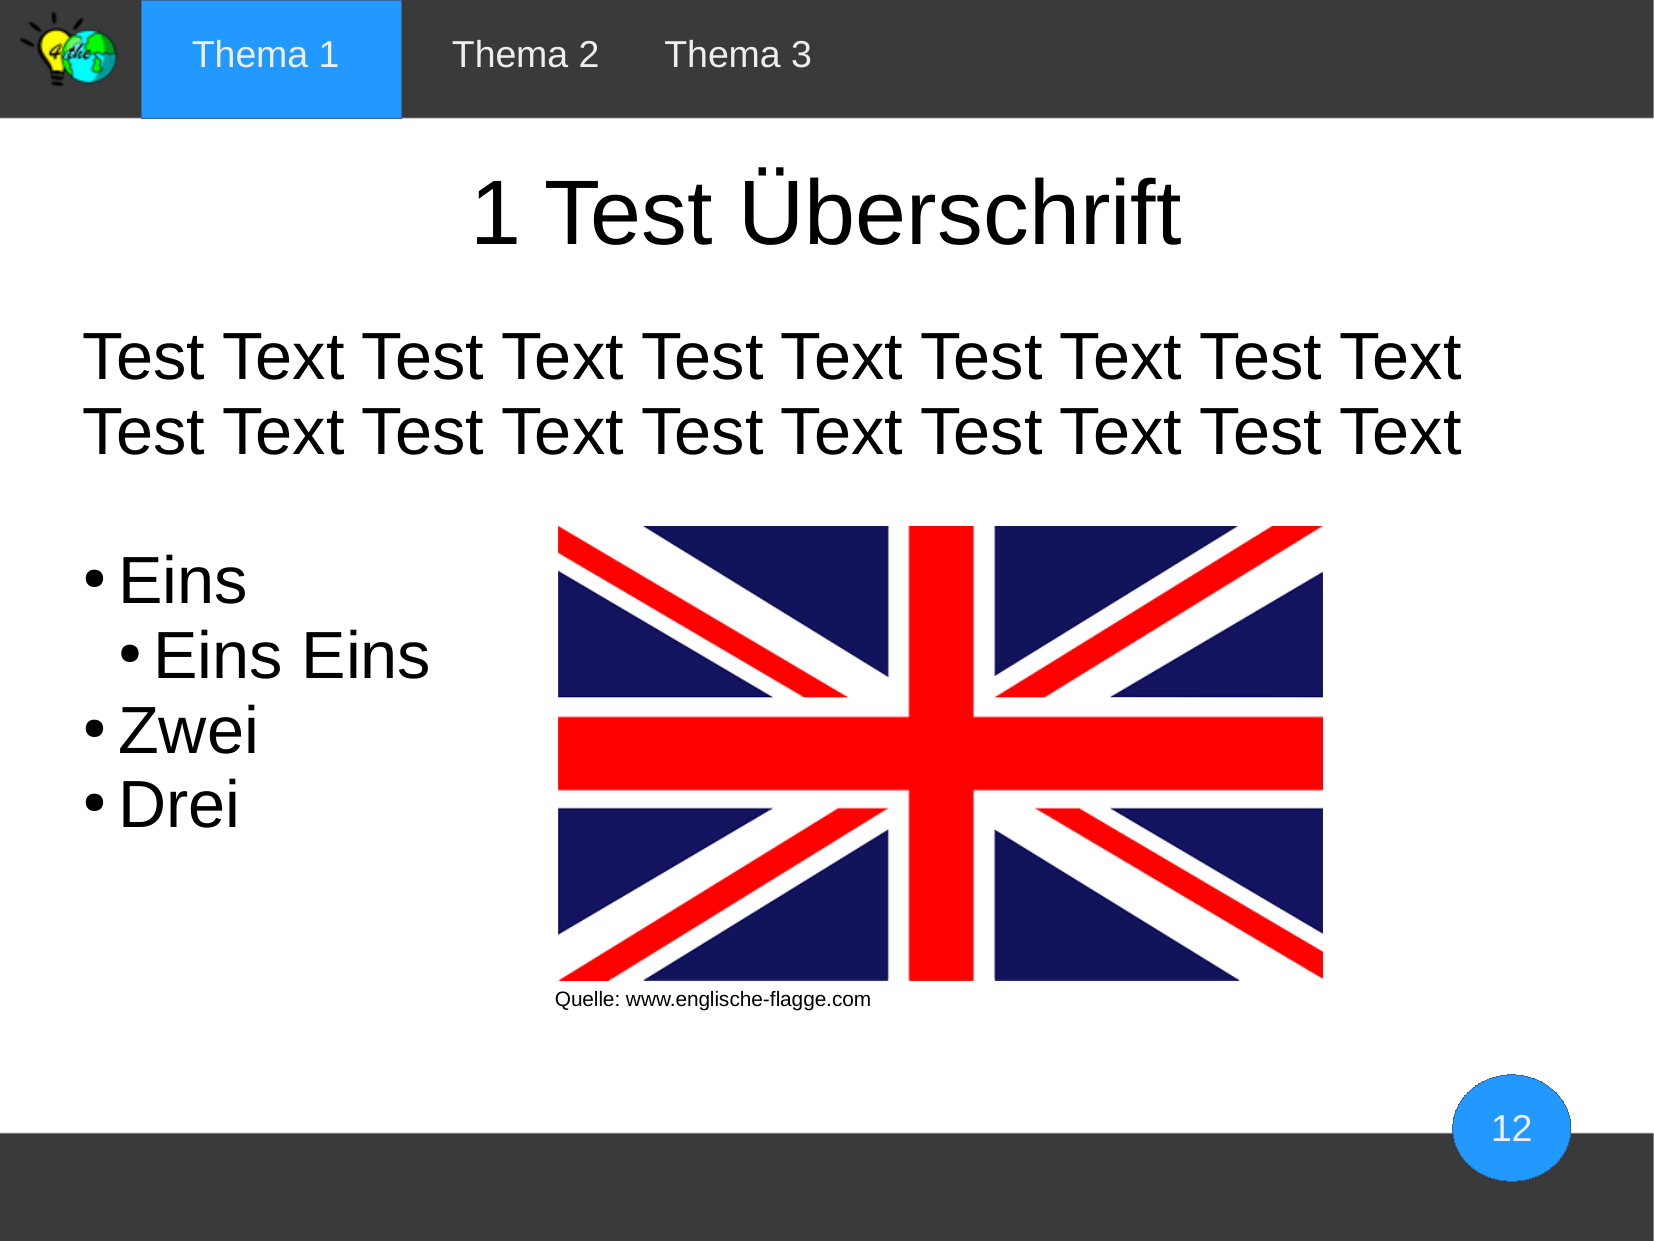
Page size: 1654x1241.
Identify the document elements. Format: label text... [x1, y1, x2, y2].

title 1 Test Überschrift [82, 129, 1571, 296]
text_box [141, 0, 402, 119]
text_box Quelle: www.englische-flagge.com [540, 980, 887, 1019]
text_box Thema 1 [177, 25, 355, 83]
text_box Thema 3 [649, 25, 828, 83]
text_box <Foliennummer> [1452, 1099, 1571, 1182]
subtitle Test Text Test Text Test Text Test Text Test Text Test Text Test Text Test Text Test Text Test Text Eins Eins Eins Zwei Drei [82, 318, 1571, 1099]
text_box Thema 2 [437, 25, 615, 83]
picture [0, 0, 1654, 1241]
